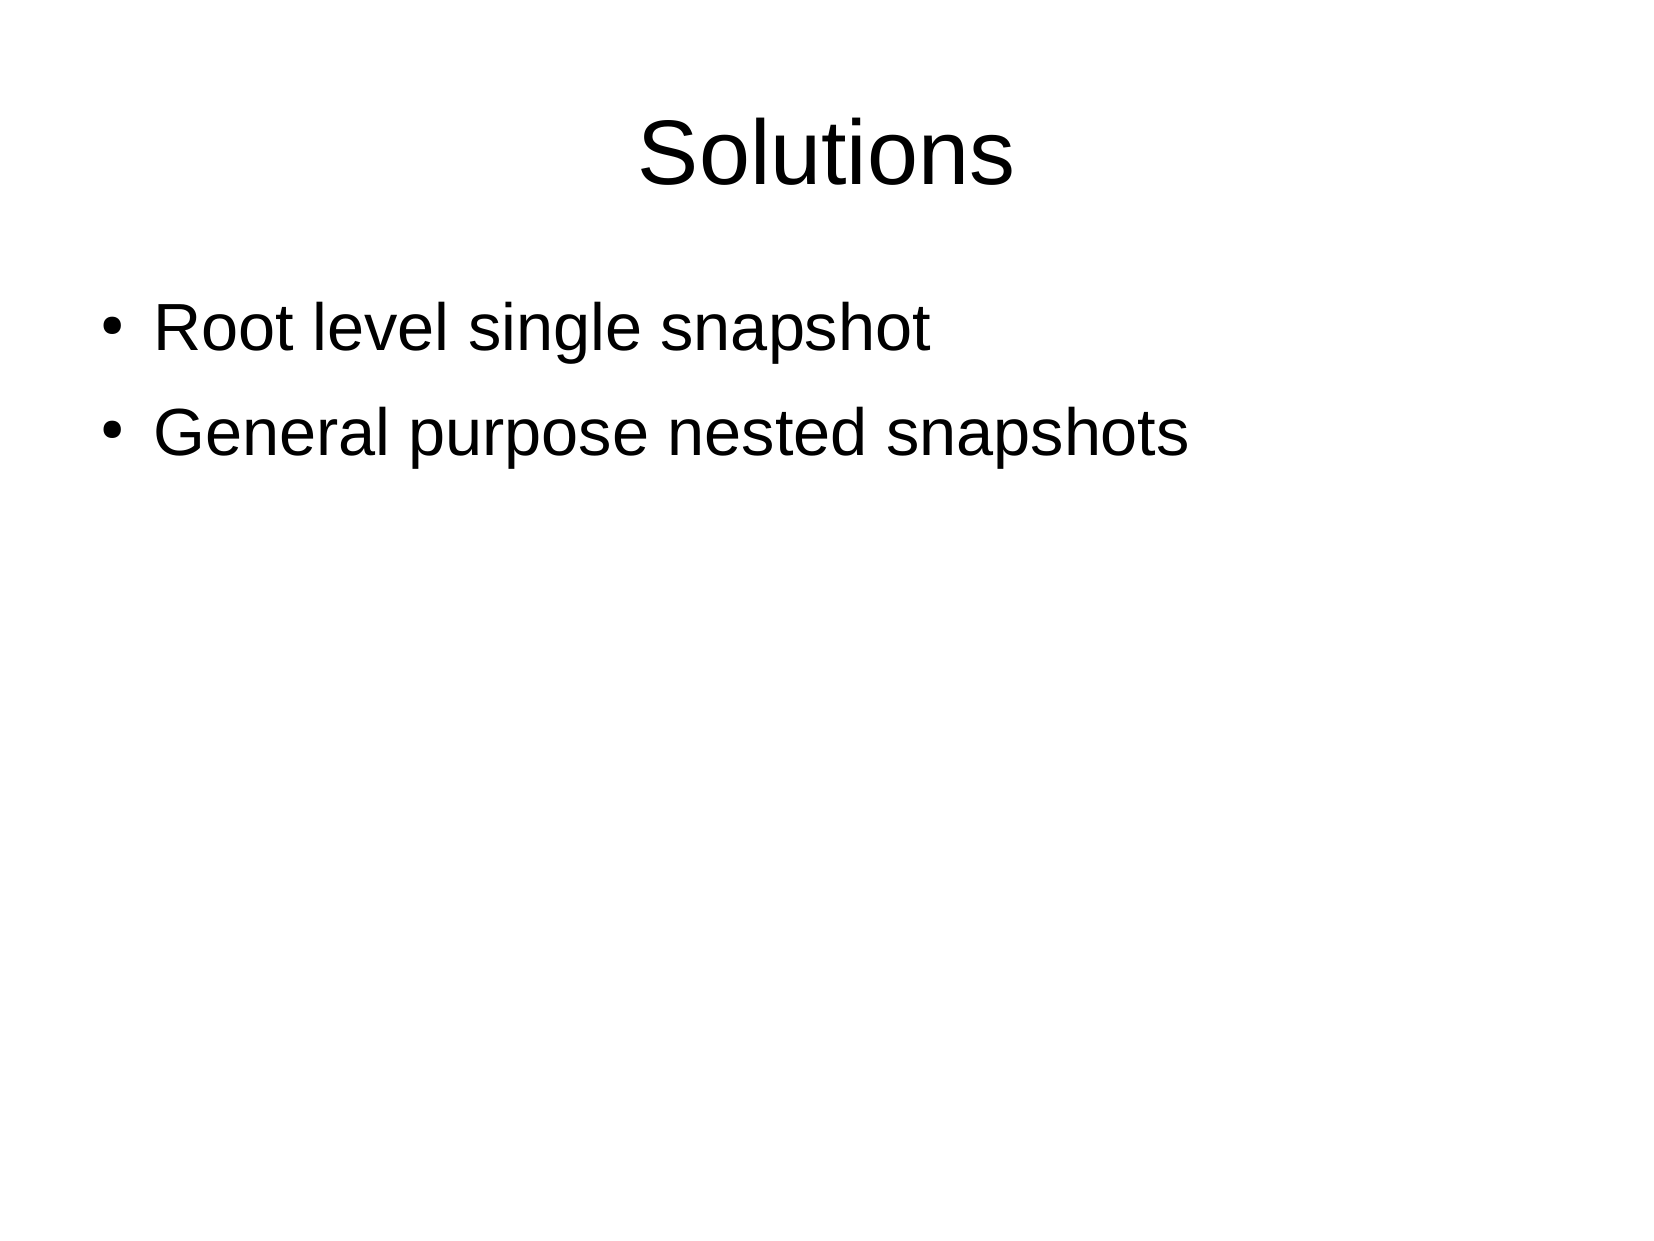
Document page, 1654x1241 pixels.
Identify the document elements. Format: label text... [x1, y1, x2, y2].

title Solutions [82, 49, 1571, 257]
list Root level single snapshot General purpose nested snapshots [82, 290, 1538, 1010]
